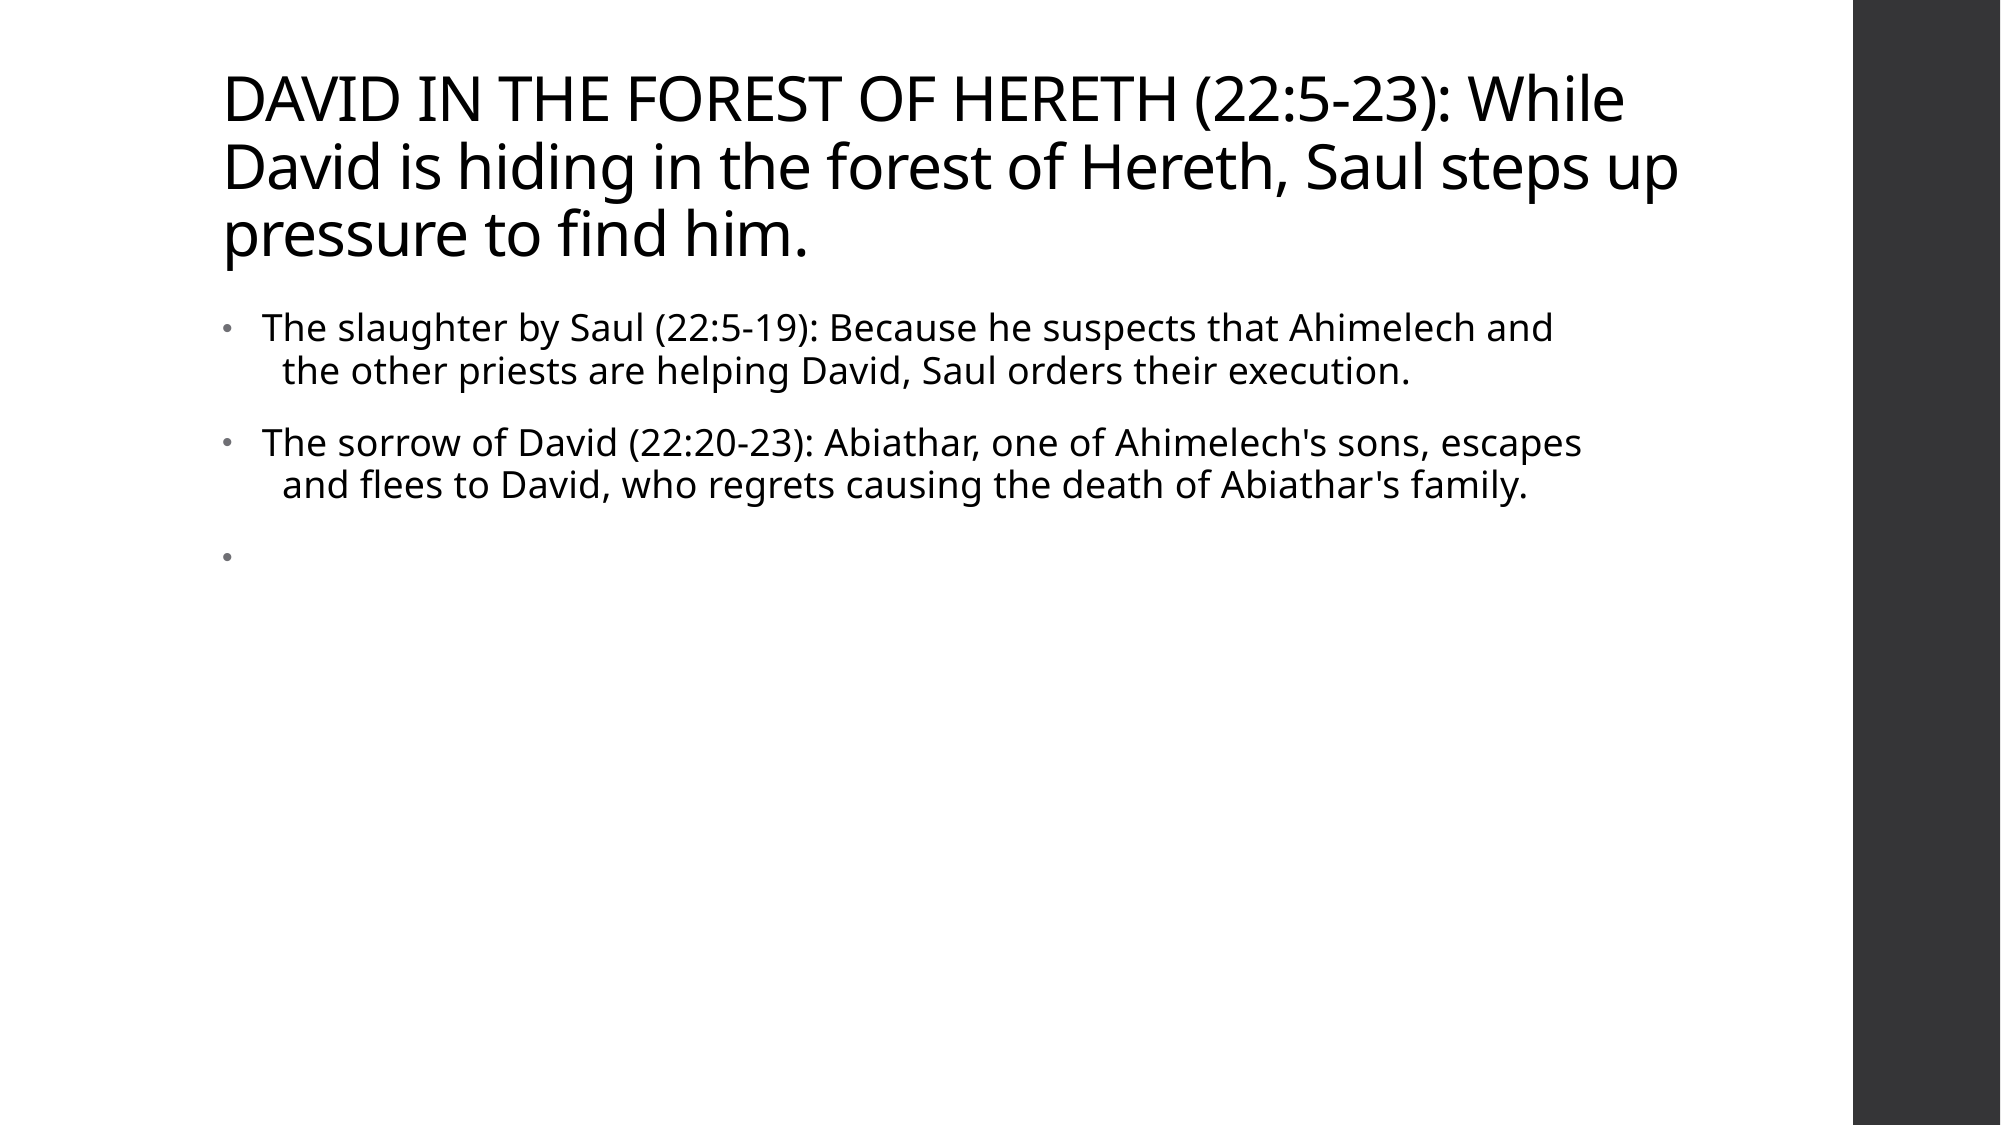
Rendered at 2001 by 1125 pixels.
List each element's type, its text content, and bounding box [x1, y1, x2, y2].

title DAVID IN THE FOREST OF HERETH (22:5-23): While David is hiding in the forest of Hereth, Saul steps up pressure to find him. [206, 60, 1797, 278]
list The slaughter by Saul (22:5-19): Because he suspects that Ahimelech and the other priests are helping David, Saul orders their execution. The sorrow of David (22:20-23): Abiathar, one of Ahimelech's sons, escapes and flees to David, who regrets causing the death of Abiathar's family. [206, 299, 1617, 1014]
